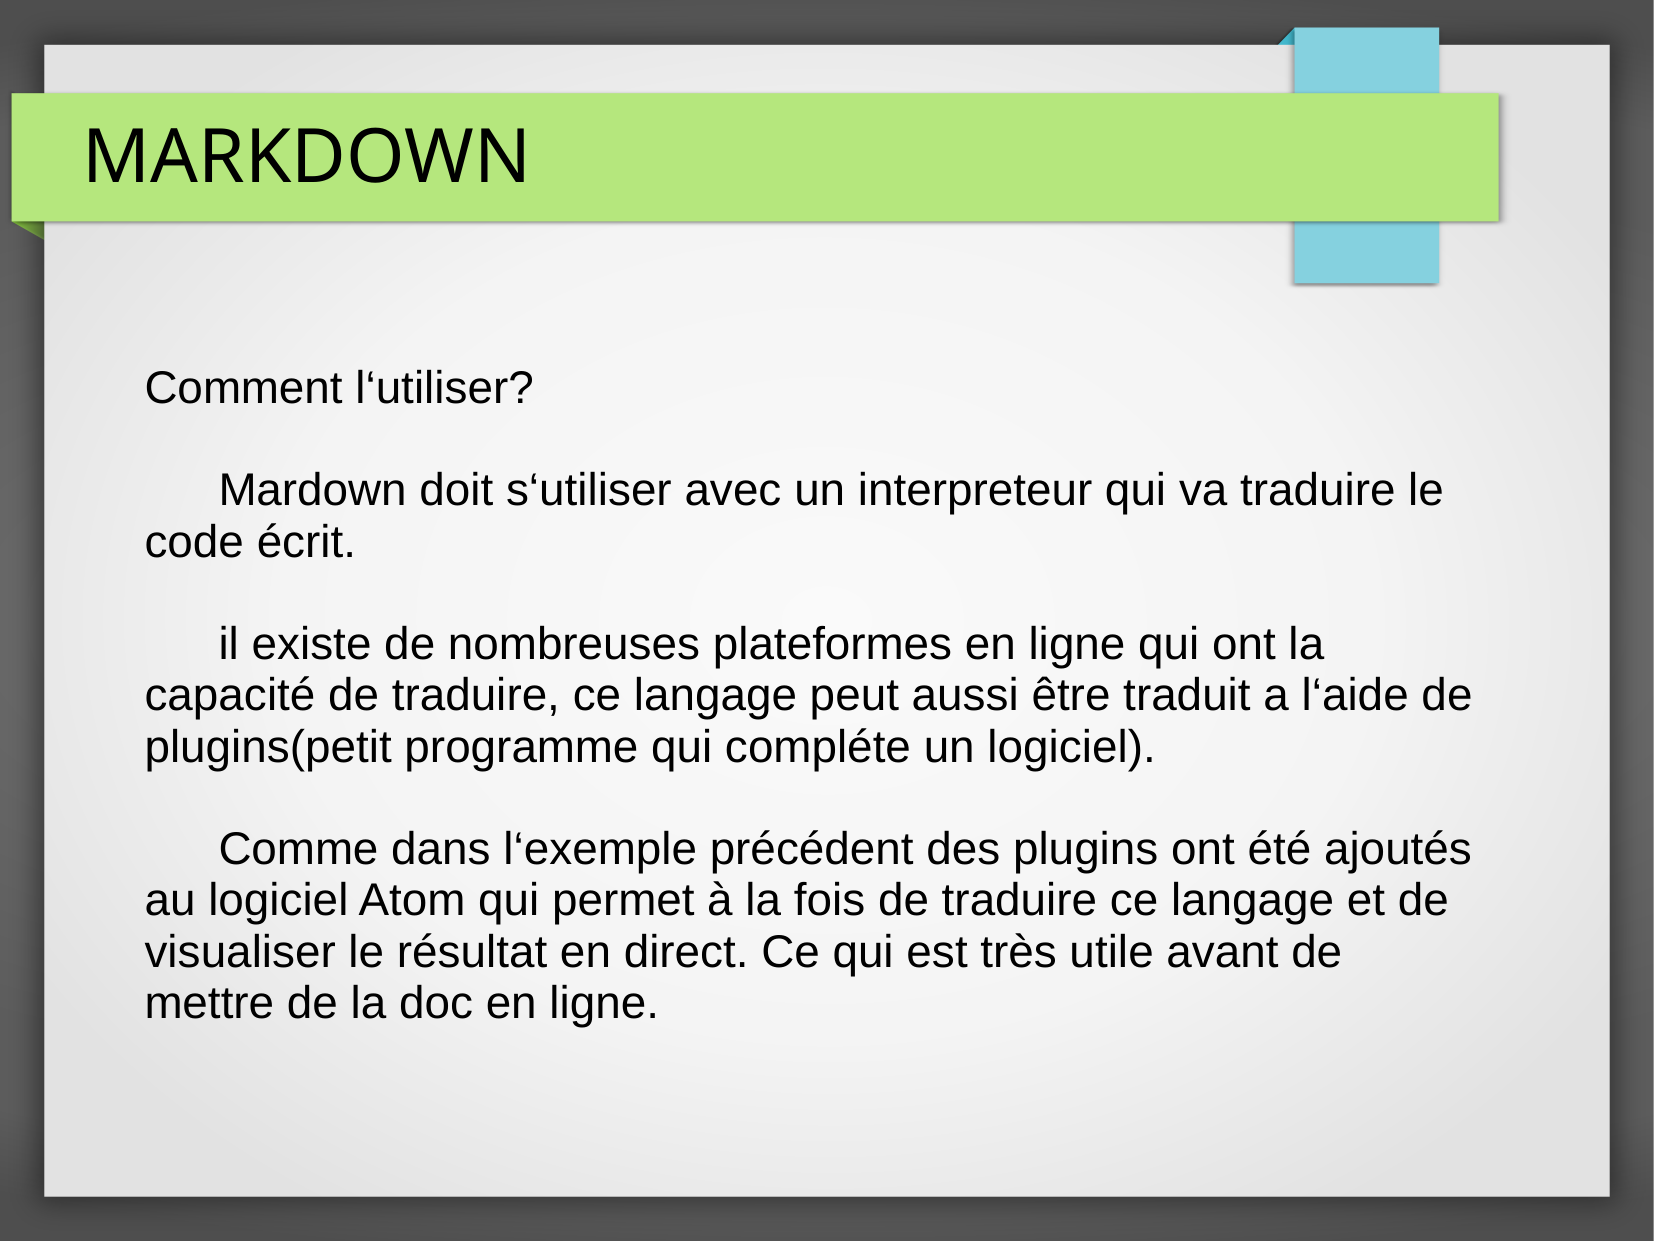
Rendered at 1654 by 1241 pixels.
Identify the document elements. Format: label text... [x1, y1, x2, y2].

text_box Comment l‘utiliser? Mardown doit s‘utiliser avec un interpreteur qui va traduire le code écrit. il existe de nombreuses plateformes en ligne qui ont la capacité de traduire, ce langage peut aussi être traduit a l‘aide de plugins(petit programme qui compléte un logiciel). Comme dans l‘exemple précédent des plugins ont été ajoutés au logiciel Atom qui permet à la fois de traduire ce langage et de visualiser le résultat en direct. Ce qui est très utile avant de mettre de la doc en ligne. [129, 354, 1501, 1071]
picture [0, 0, 1654, 1241]
title MARKDOWN [82, 94, 1264, 213]
